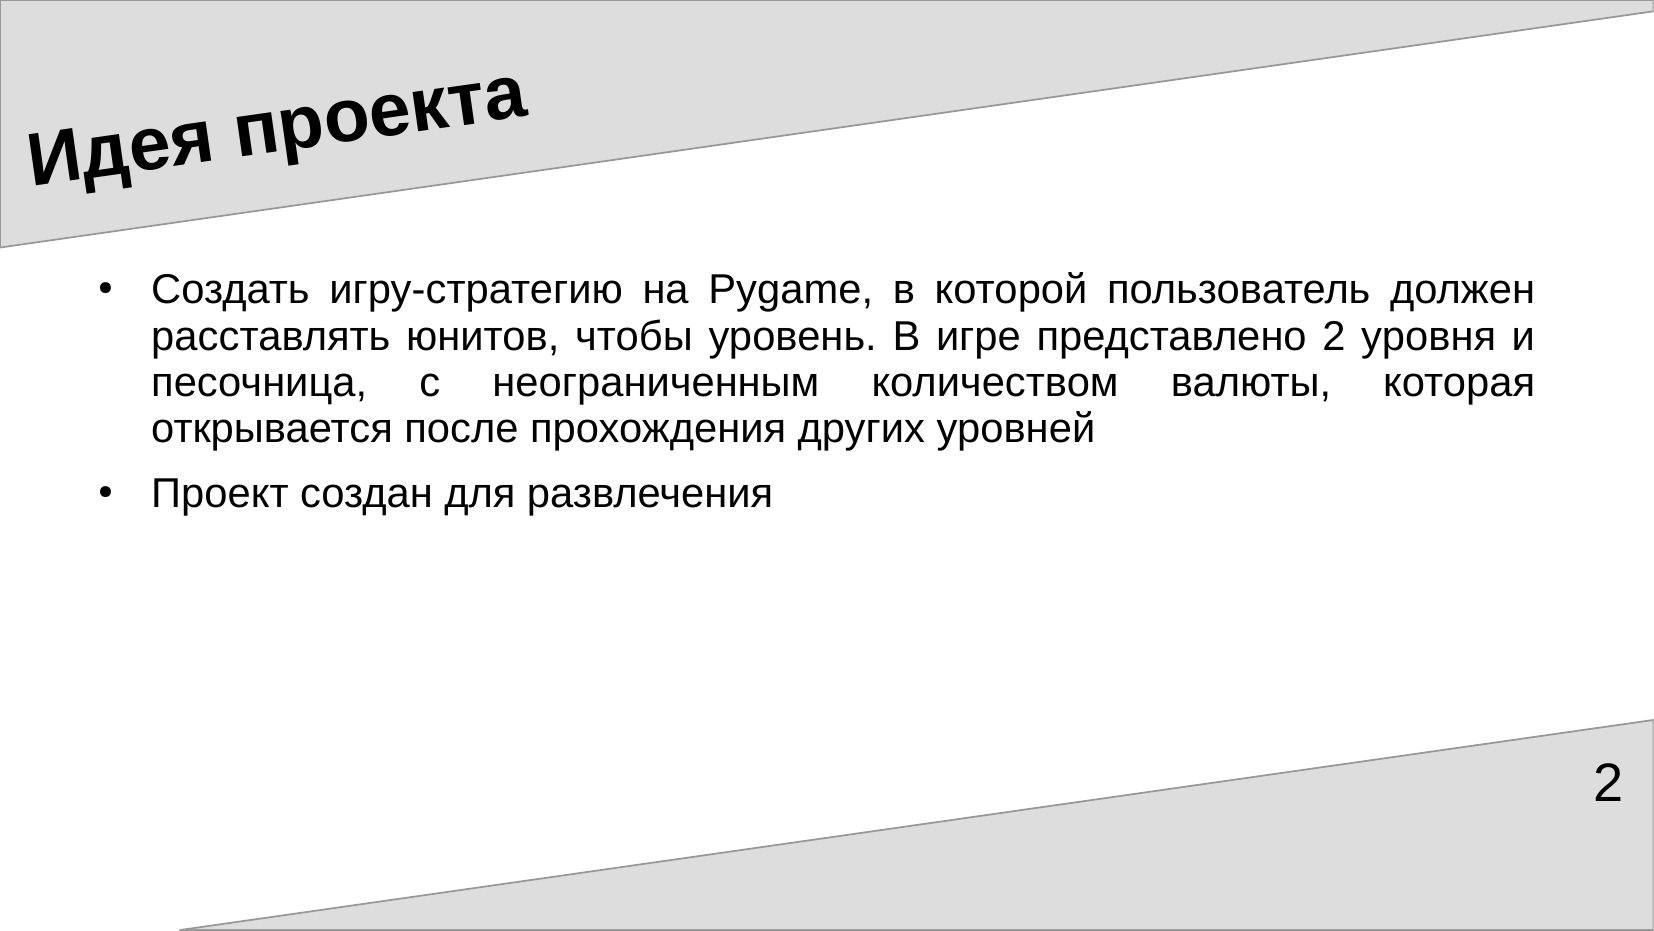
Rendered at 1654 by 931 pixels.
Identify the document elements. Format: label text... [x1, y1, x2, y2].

title Идея проекта [16, 0, 1501, 239]
list Создать игру-стратегию на Pygame, в которой пользователь должен расставлять юнитов, чтобы уровень. В игре представлено 2 уровня и песочница, с неограниченным количеством валюты, которая открывается после прохождения других уровней Проект создан для развлечения [80, 265, 1536, 806]
